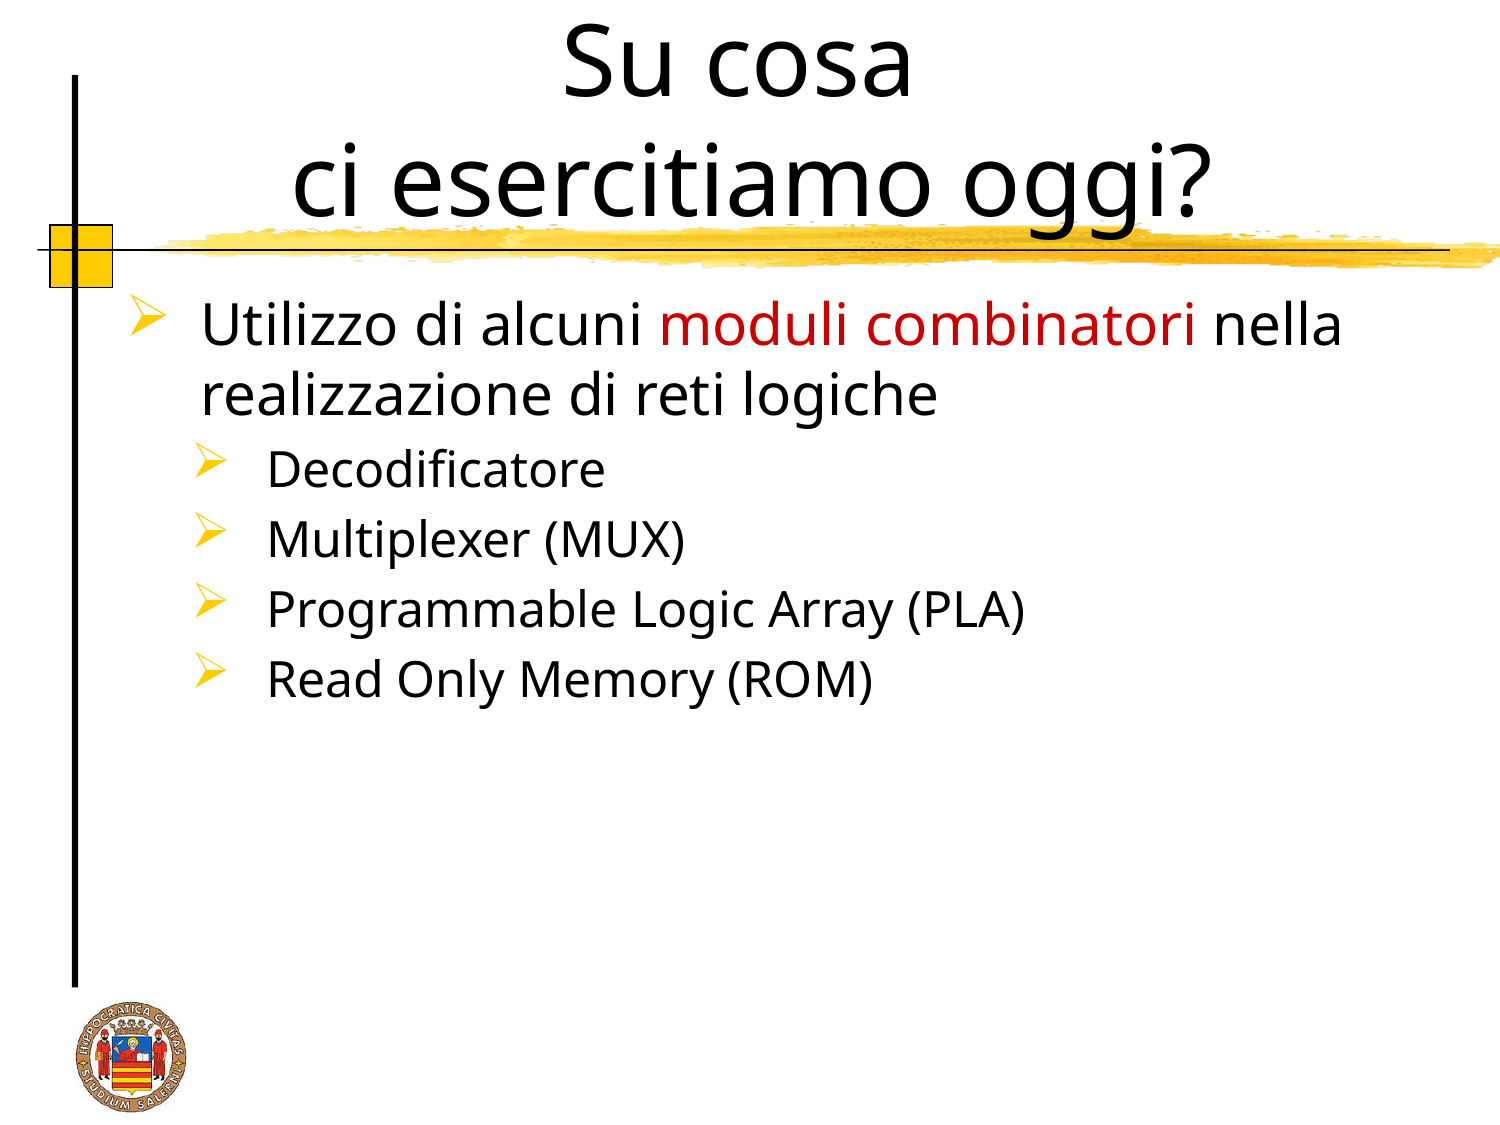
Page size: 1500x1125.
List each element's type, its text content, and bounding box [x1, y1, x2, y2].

picture [75, 999, 187, 1113]
title Su cosa ci esercitiamo oggi? [66, 56, 1438, 244]
picture [150, 215, 1500, 279]
list Utilizzo di alcuni moduli combinatori nella realizzazione di reti logiche Decodificatore Multiplexer (MUX) Programmable Logic Array (PLA) Read Only Memory (ROM) [110, 279, 1500, 965]
